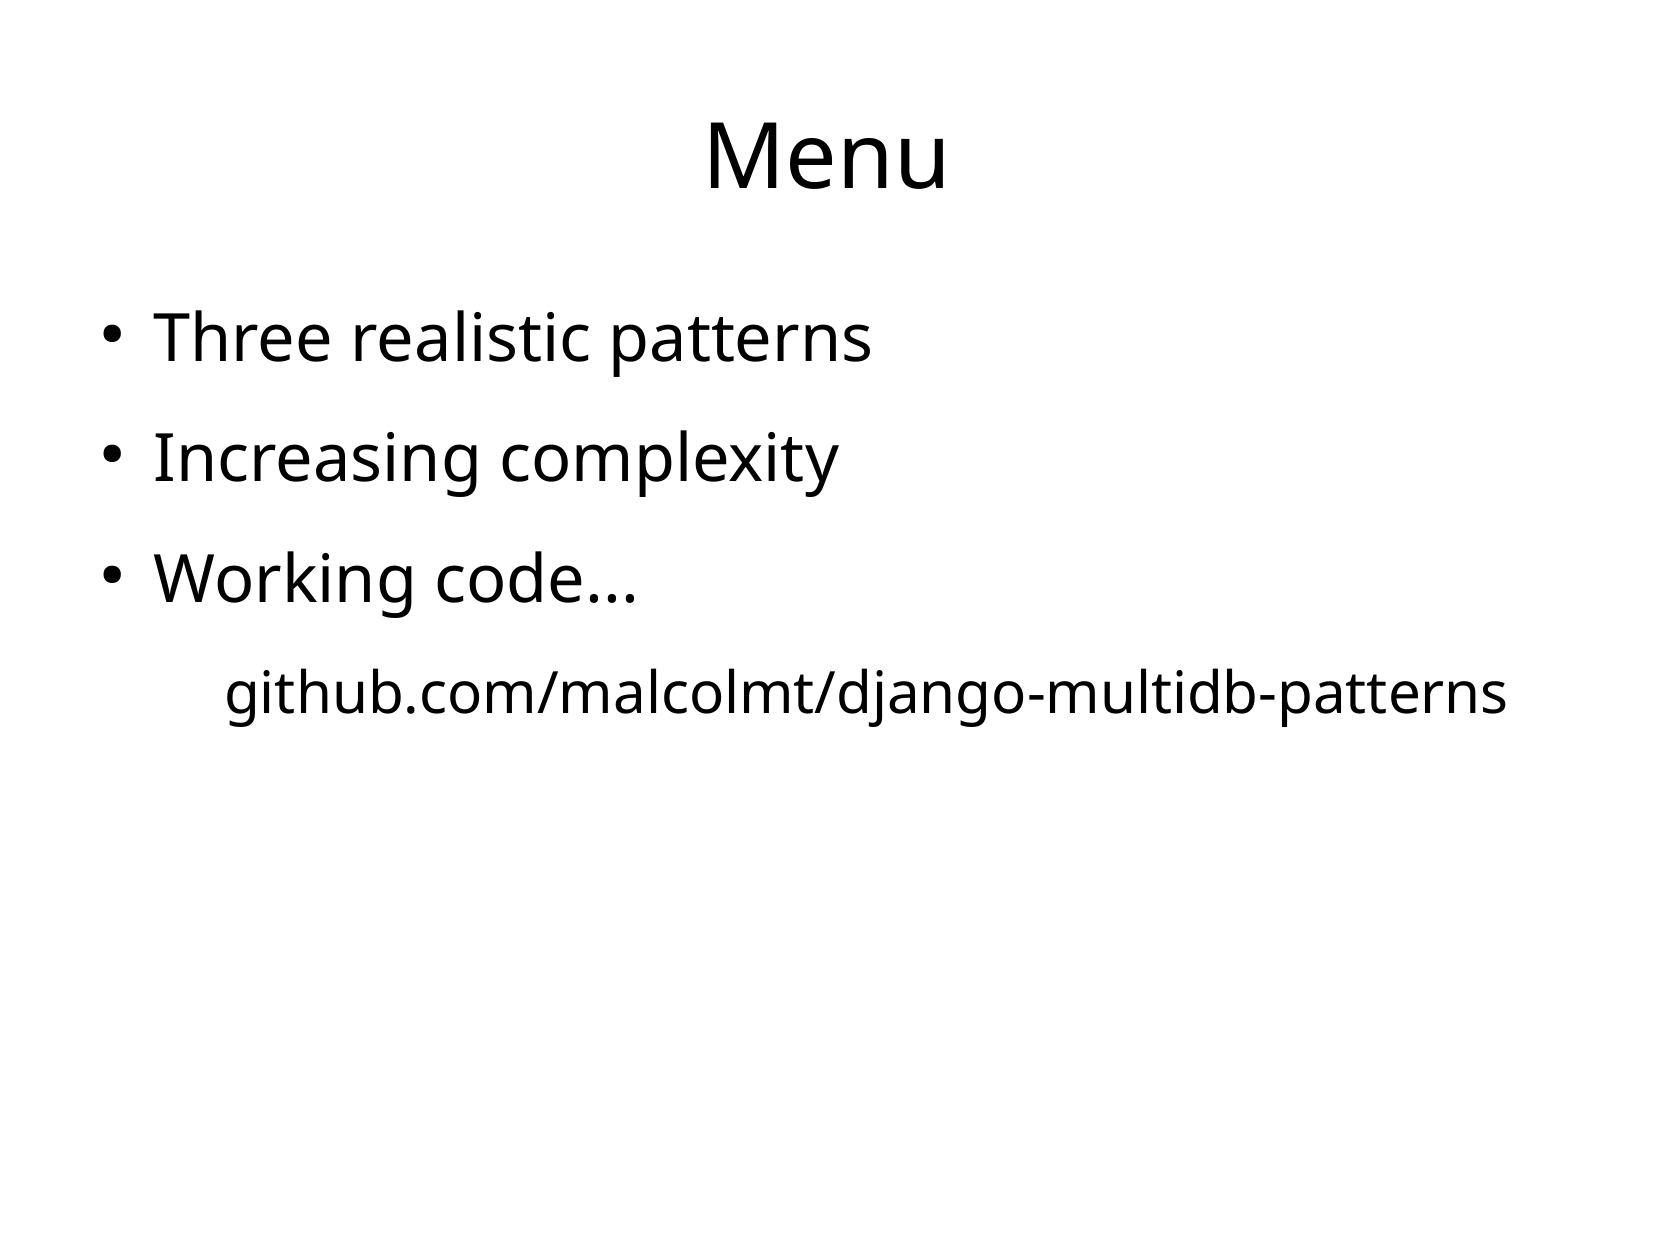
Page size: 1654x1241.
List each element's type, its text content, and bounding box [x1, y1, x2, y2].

title Menu [82, 56, 1571, 250]
list Three realistic patterns Increasing complexity Working code... github.com/malcolmt/django-multidb-patterns [82, 290, 1571, 1094]
